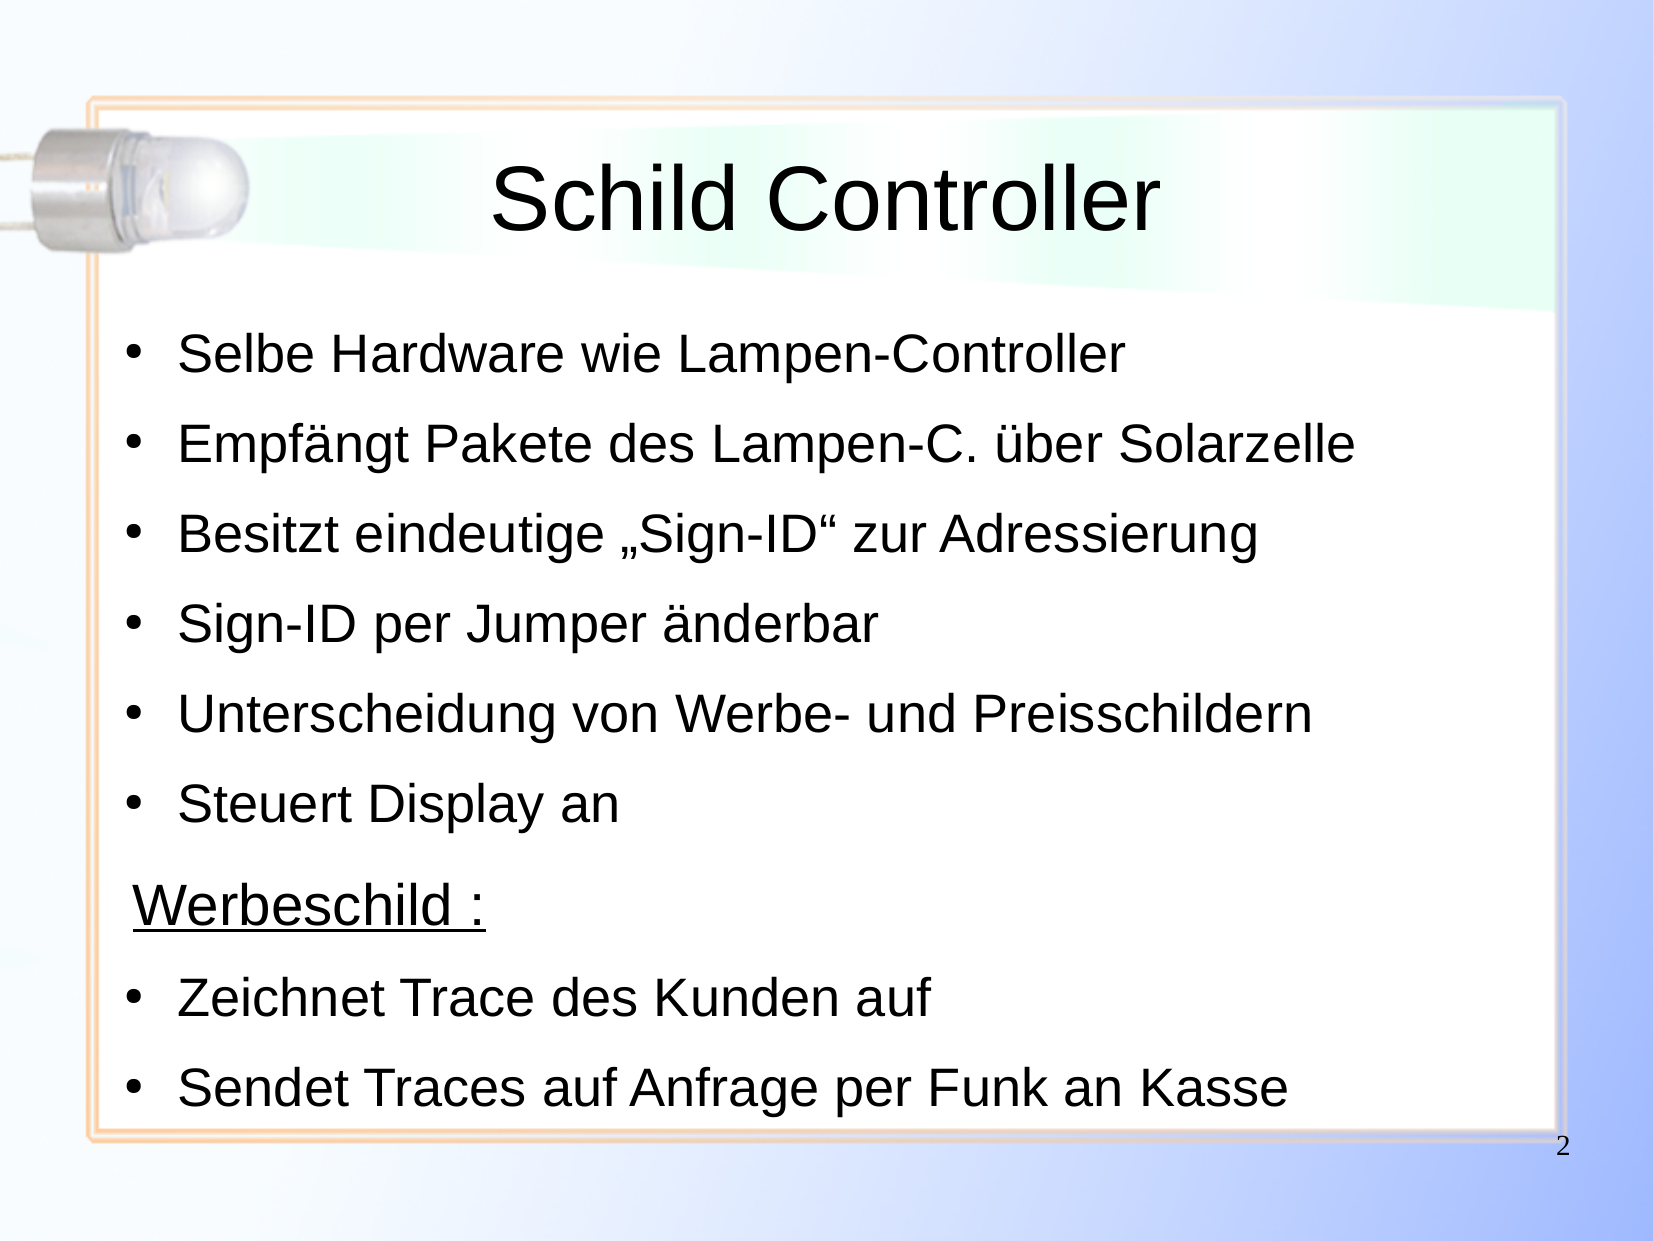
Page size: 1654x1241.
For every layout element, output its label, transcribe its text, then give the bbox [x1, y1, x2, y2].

title Schild Controller [82, 102, 1571, 296]
list Selbe Hardware wie Lampen-Controller Empfängt Pakete des Lampen-C. über Solarzelle Besitzt eindeutige „Sign-ID“ zur Adressierung Sign-ID per Jumper änderbar Unterscheidung von Werbe- und Preisschildern Steuert Display an Zeichnet Trace des Kunden auf Sendet Traces auf Anfrage per Funk an Kasse [106, 322, 1536, 1241]
picture [0, 0, 1654, 1241]
text_box Werbeschild : [118, 865, 532, 945]
